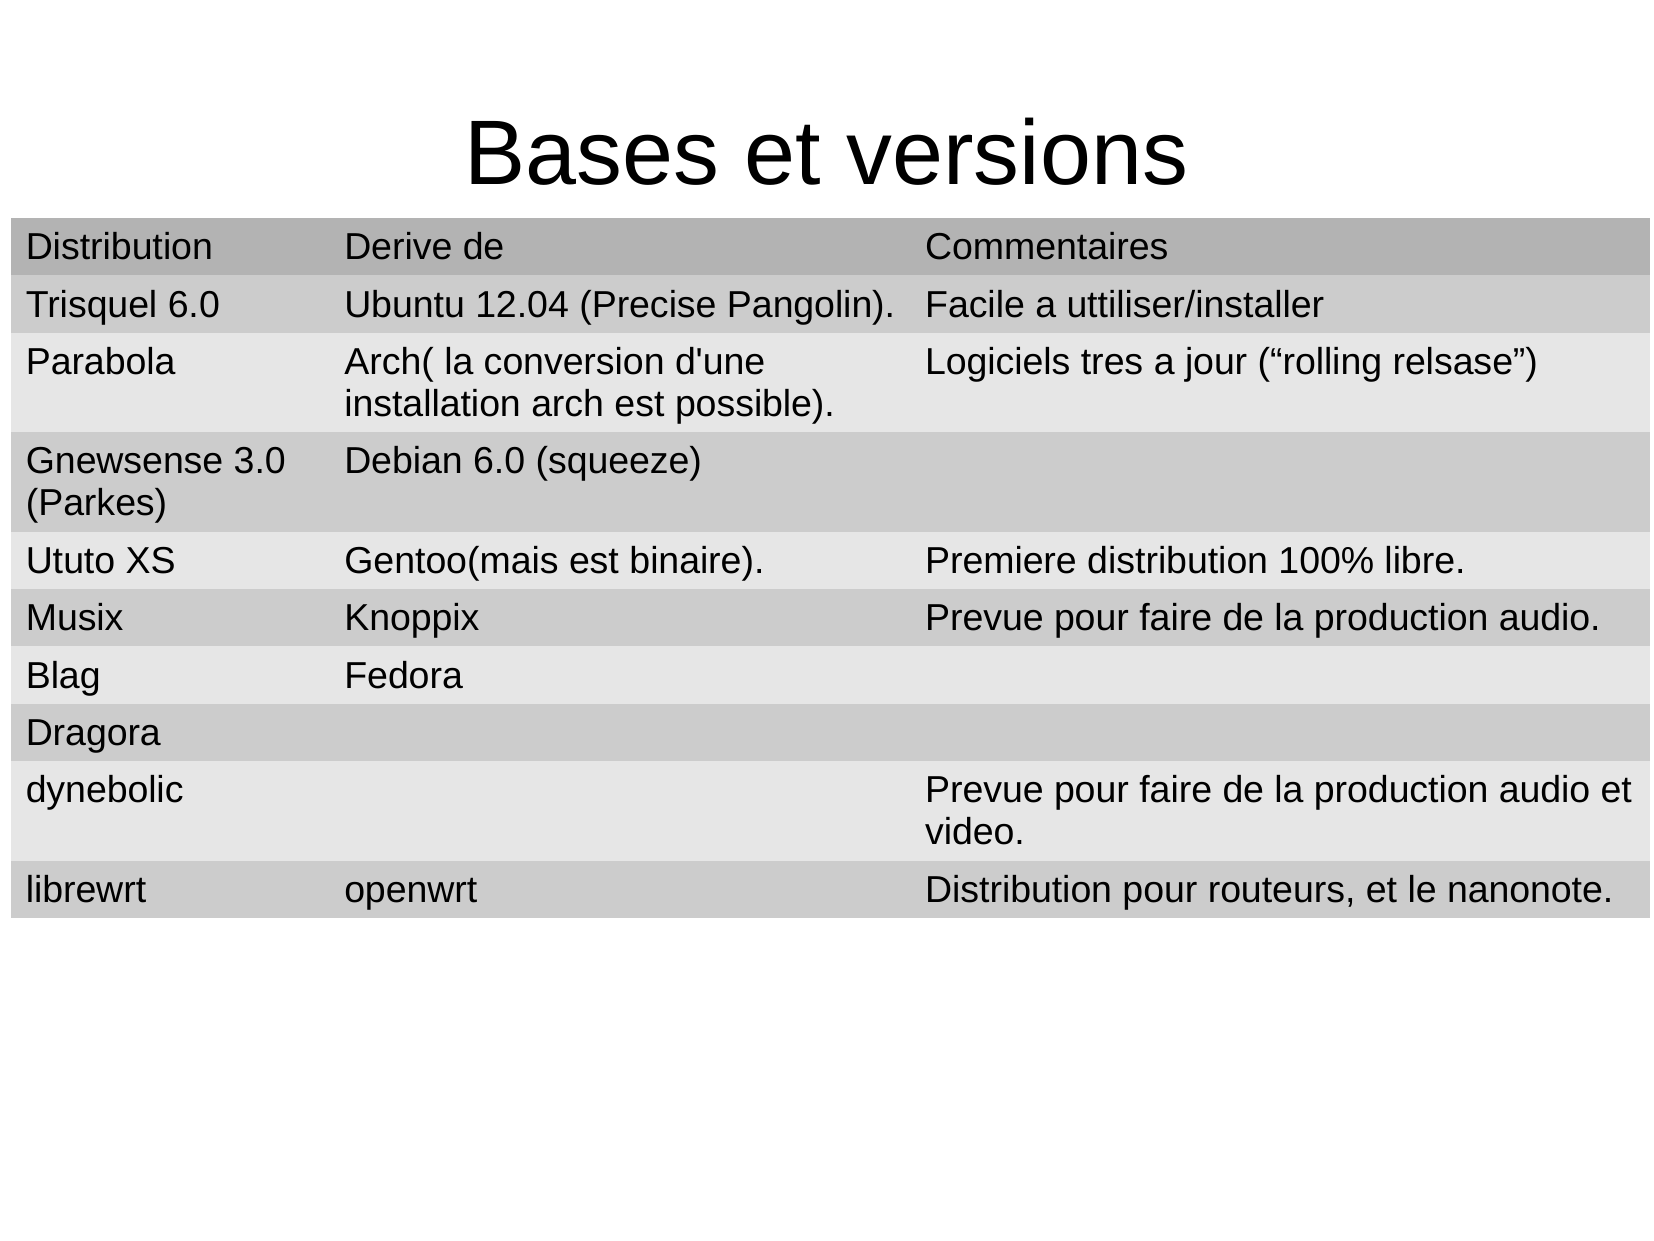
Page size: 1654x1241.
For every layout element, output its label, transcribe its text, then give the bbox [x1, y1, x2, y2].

table_cell [330, 761, 910, 861]
table_cell Gentoo(mais est binaire). [330, 532, 910, 589]
table_cell Prevue pour faire de la production audio. [910, 589, 1650, 646]
table_cell dynebolic [11, 761, 330, 861]
table_cell Musix [11, 589, 330, 646]
title Bases et versions [82, 49, 1571, 218]
table_cell openwrt [330, 861, 910, 918]
table_cell Logiciels tres a jour (“rolling relsase”) [910, 333, 1650, 432]
table_header Commentaires [910, 218, 1650, 275]
table_header Derive de [330, 218, 910, 275]
table_cell Arch( la conversion d'une installation arch est possible). [330, 333, 910, 432]
table_cell Gnewsense 3.0 (Parkes) [11, 432, 330, 532]
table_cell Dragora [11, 704, 330, 761]
table_cell [330, 704, 910, 761]
table_cell librewrt [11, 861, 330, 918]
table_cell [910, 432, 1650, 532]
table_cell Fedora [330, 646, 910, 704]
table_cell Debian 6.0 (squeeze) [330, 432, 910, 532]
table_cell Parabola [11, 333, 330, 432]
table_cell [910, 704, 1650, 761]
table_cell Knoppix [330, 589, 910, 646]
table_cell [910, 646, 1650, 704]
table_cell Facile a uttiliser/installer [910, 275, 1650, 333]
table_cell Trisquel 6.0 [11, 275, 330, 333]
table_cell Blag [11, 646, 330, 704]
table_cell Distribution pour routeurs, et le nanonote. [910, 861, 1650, 918]
table_cell Ubuntu 12.04 (Precise Pangolin). [330, 275, 910, 333]
table_cell Ututo XS [11, 532, 330, 589]
table_cell Premiere distribution 100% libre. [910, 532, 1650, 589]
table_header Distribution [11, 218, 330, 275]
table_cell Prevue pour faire de la production audio et video. [910, 761, 1650, 861]
